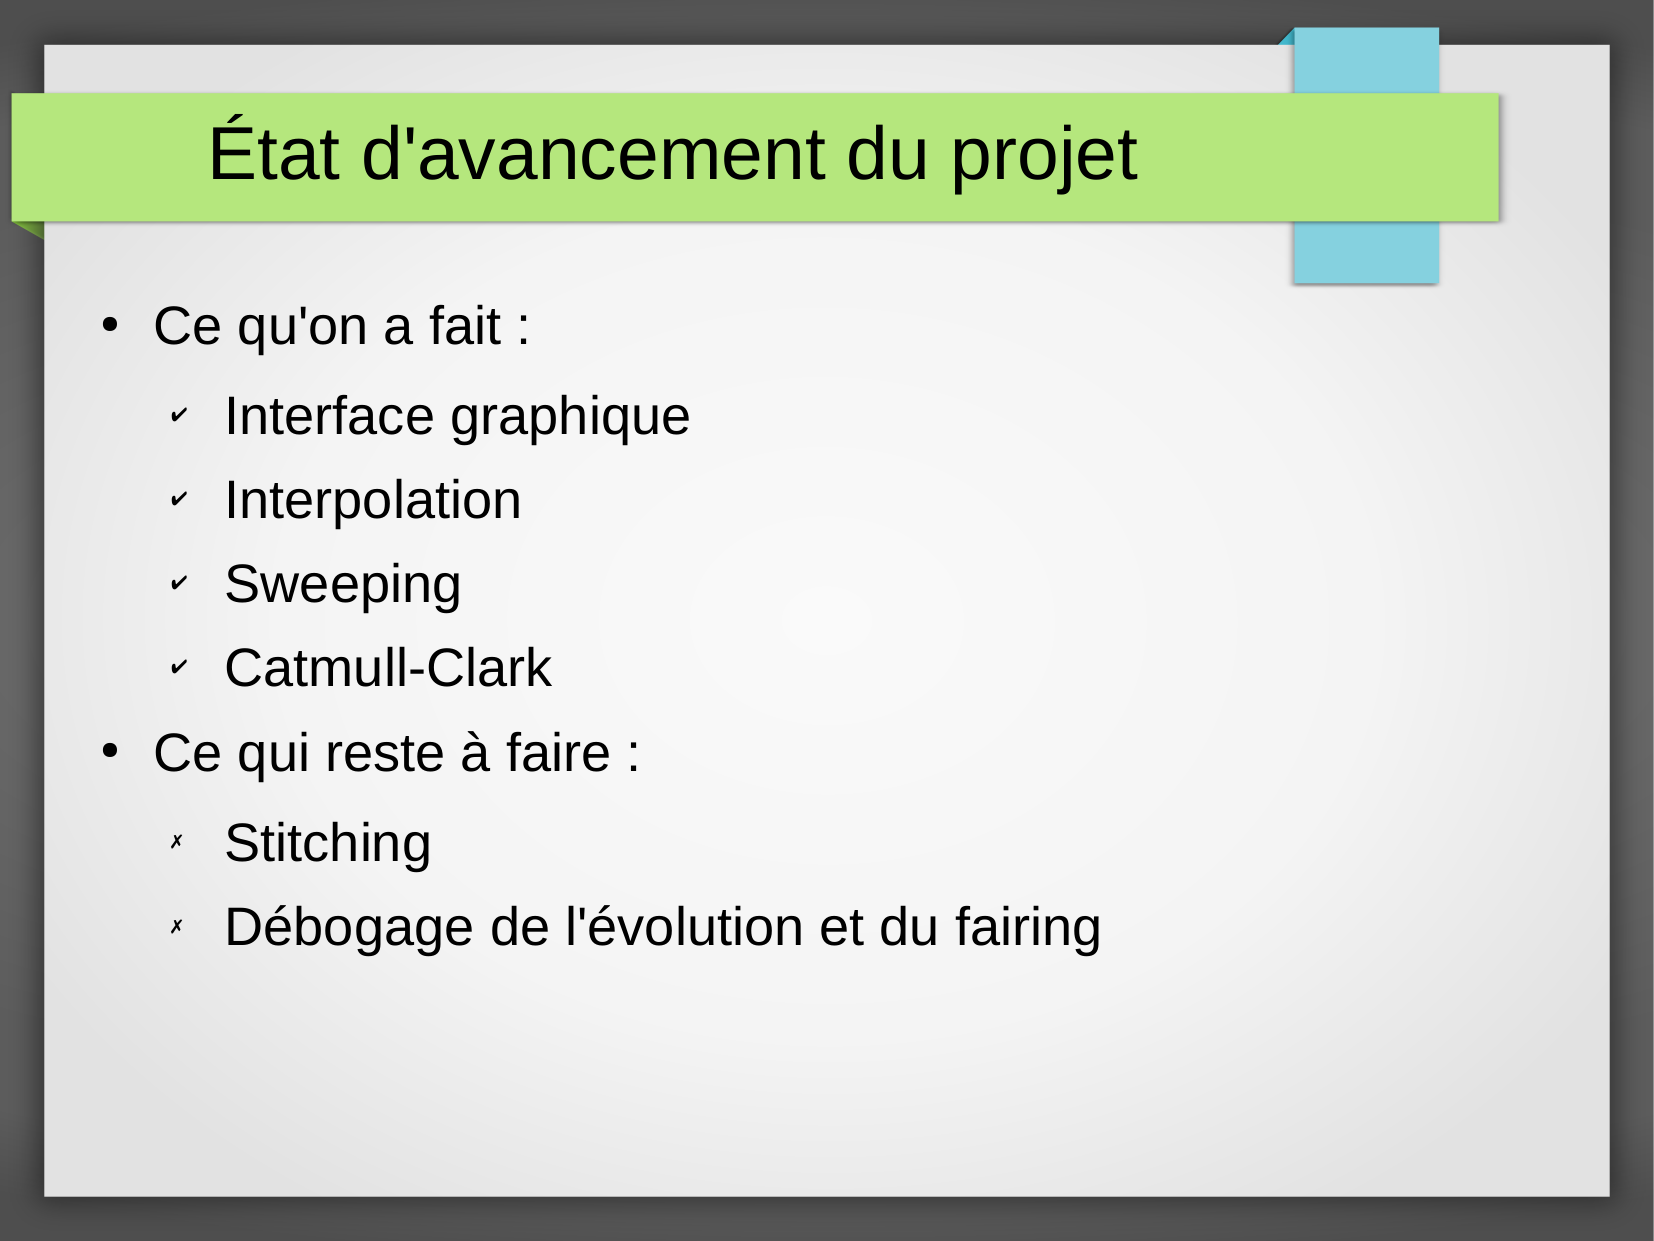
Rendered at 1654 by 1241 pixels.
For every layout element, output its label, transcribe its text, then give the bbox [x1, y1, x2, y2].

list Ce qu'on a fait : Interface graphique Interpolation Sweeping Catmull-Clark Ce qui reste à faire : Stitching Débogage de l'évolution et du fairing [82, 295, 1571, 1015]
picture [0, 0, 1654, 1241]
title État d'avancement du projet [82, 94, 1264, 213]
